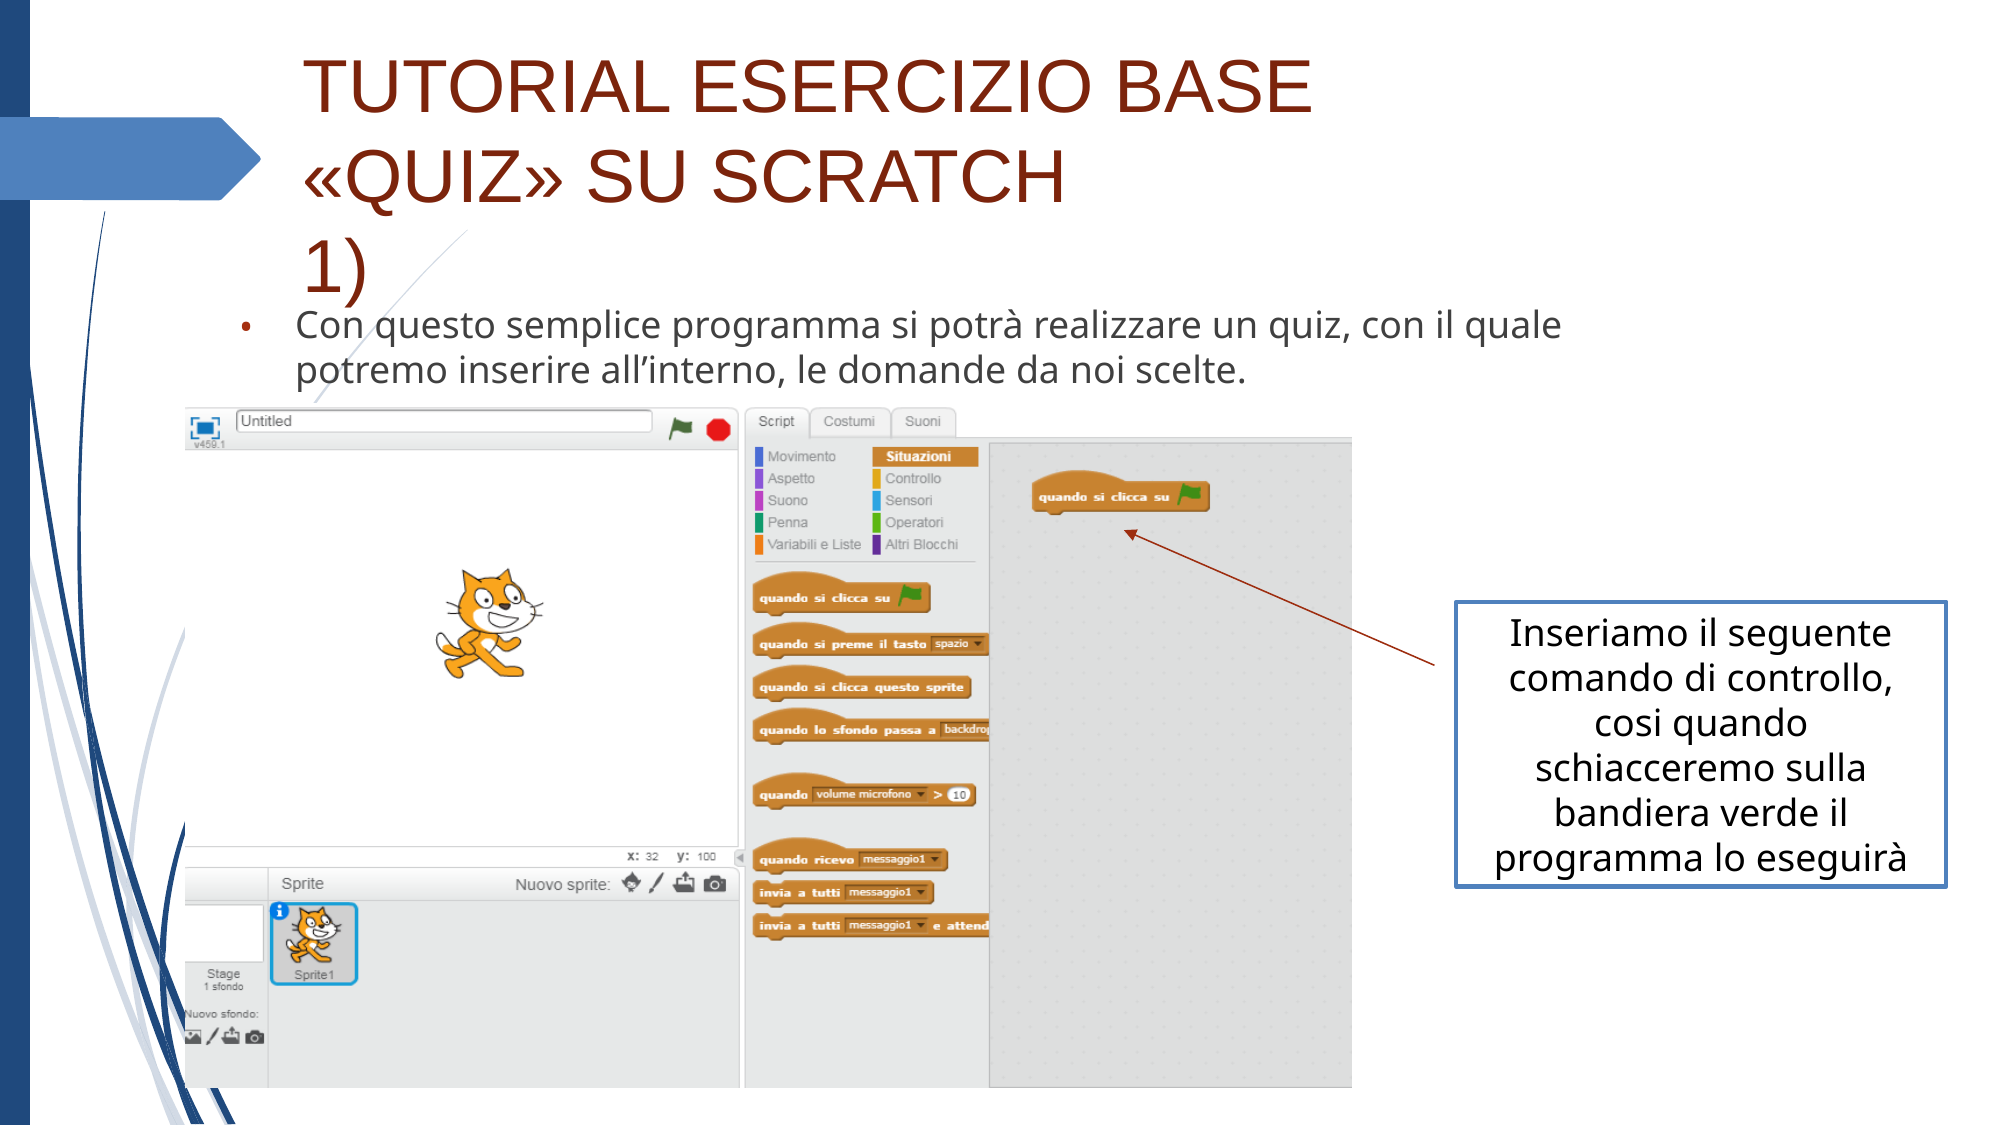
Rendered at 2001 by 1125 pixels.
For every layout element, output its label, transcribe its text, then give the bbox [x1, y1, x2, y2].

picture [185, 403, 1352, 1088]
text_box TUTORIAL ESERCIZIO BASE «QUIZ» SU SCRATCH 1) [287, 29, 1750, 240]
text_box Inseriamo il seguente comando di controllo, cosi quando schiacceremo sulla bandiera verde il programma lo eseguirà [1456, 601, 1947, 887]
text_box Con questo semplice programma si potrà realizzare un quiz, con il quale potremo inserire all’interno, le domande da noi scelte. [223, 293, 1687, 913]
